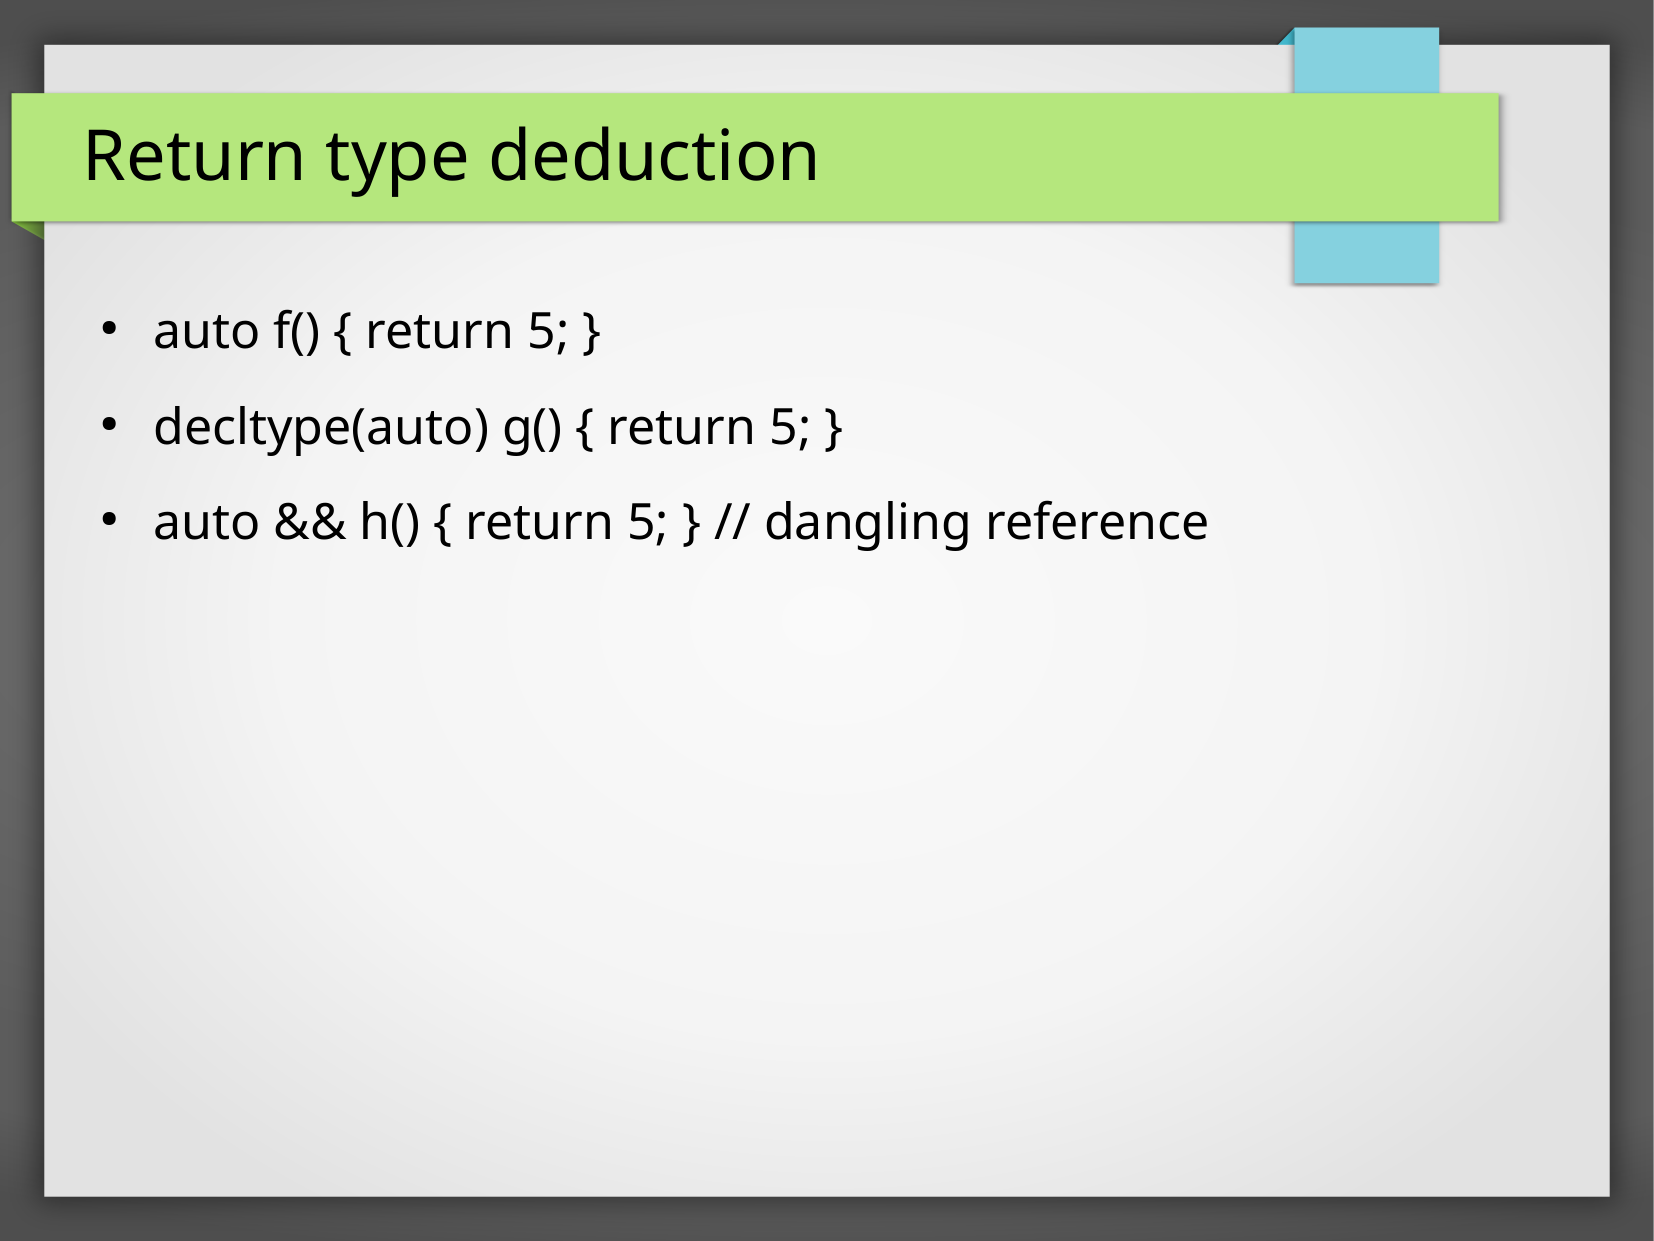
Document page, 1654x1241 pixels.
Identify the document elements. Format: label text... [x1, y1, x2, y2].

list auto f() { return 5; } decltype(auto) g() { return 5; } auto && h() { return 5; } // dangling reference [82, 295, 1571, 1015]
title Return type deduction [82, 94, 1264, 213]
picture [0, 0, 1654, 1241]
